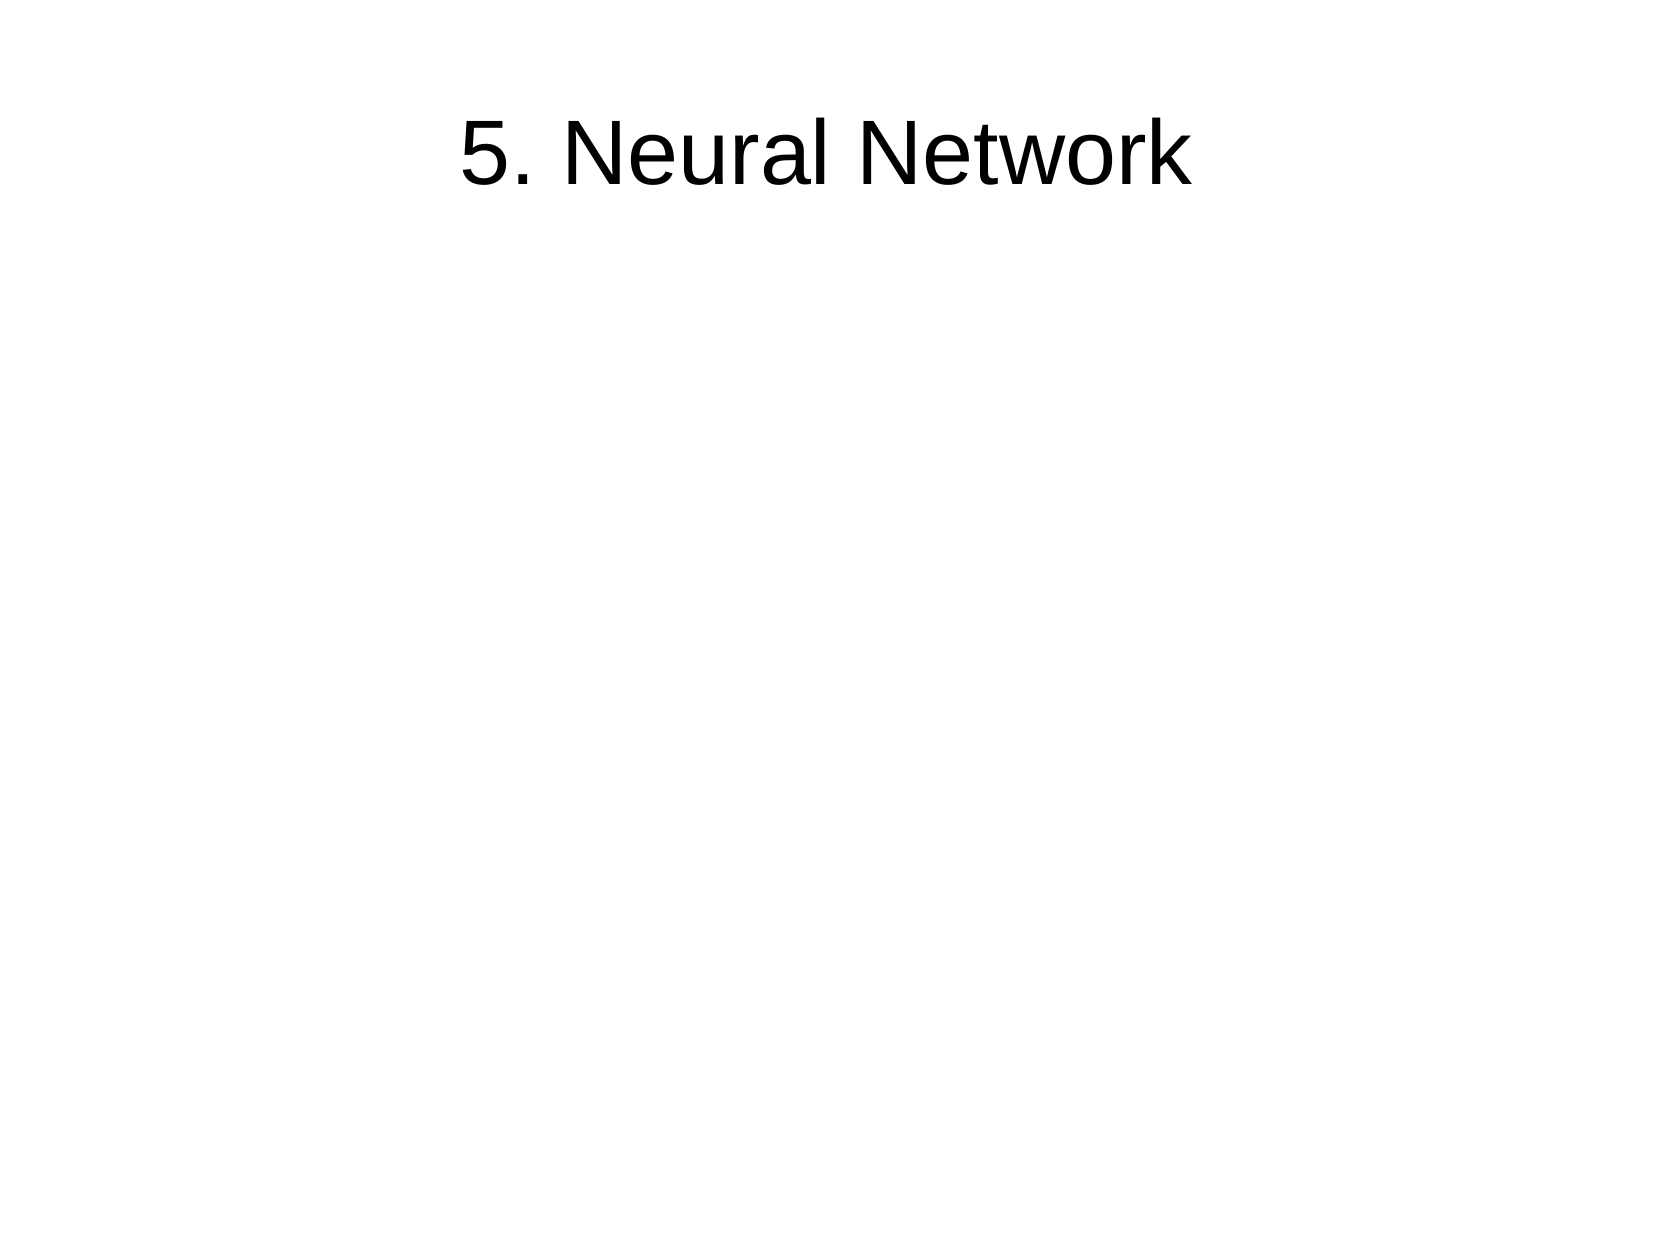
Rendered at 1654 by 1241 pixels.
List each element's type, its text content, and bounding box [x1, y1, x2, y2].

title 5. Neural Network [82, 56, 1571, 250]
